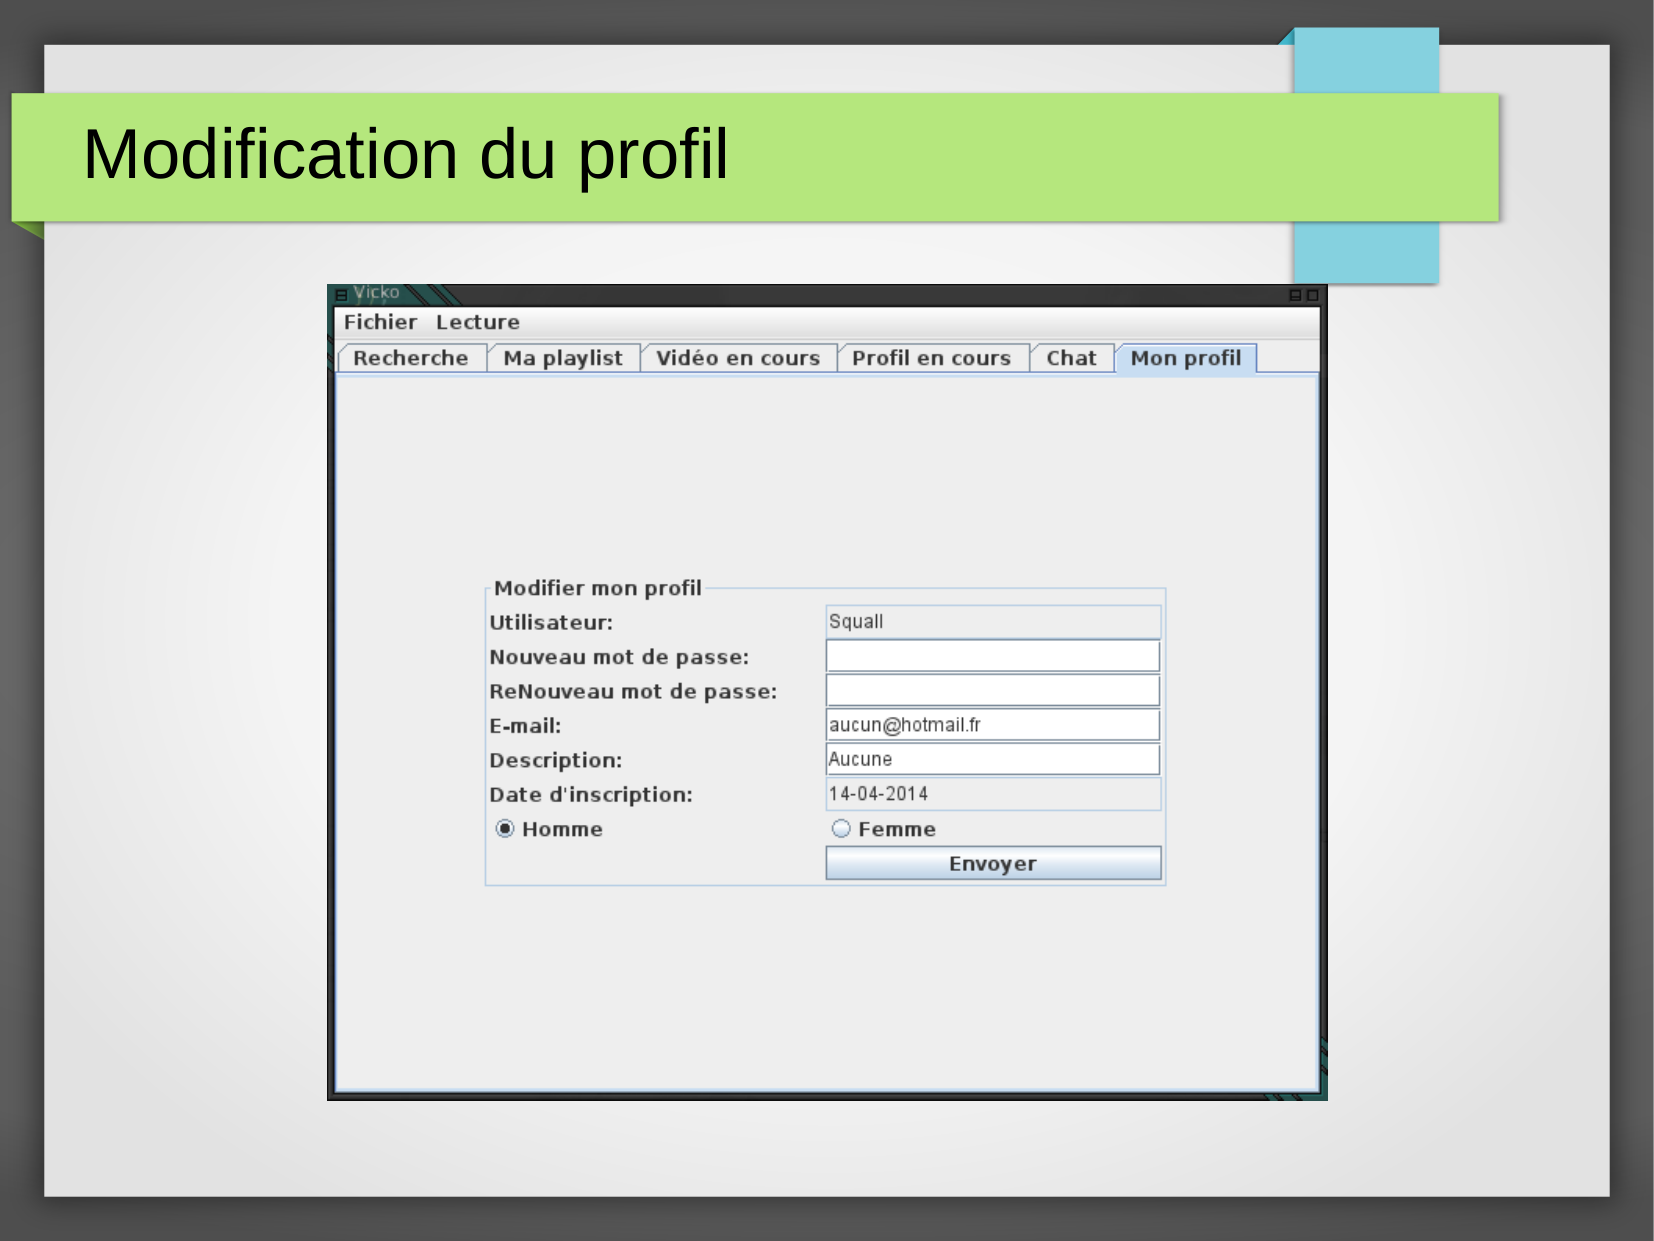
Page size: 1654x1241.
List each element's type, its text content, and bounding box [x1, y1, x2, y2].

title Modification du profil [82, 94, 1264, 213]
picture [0, 0, 1654, 1241]
